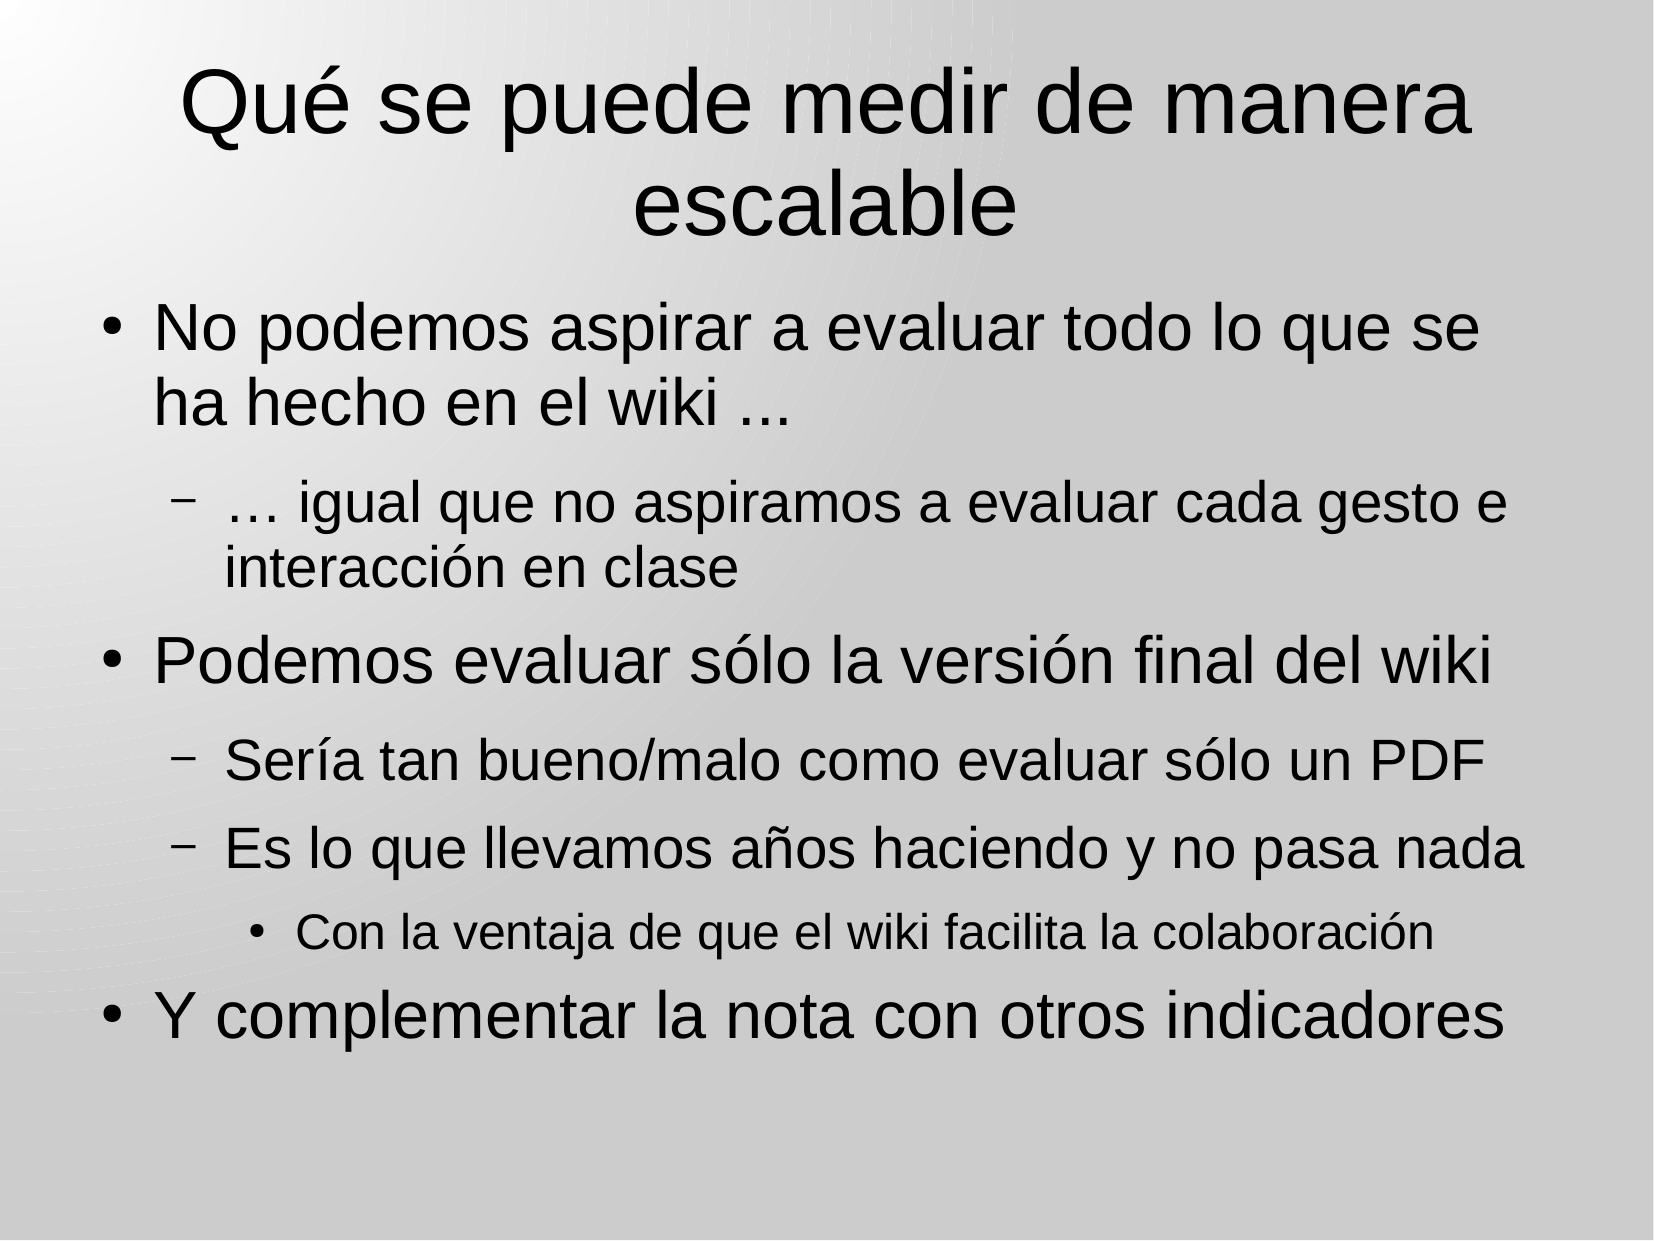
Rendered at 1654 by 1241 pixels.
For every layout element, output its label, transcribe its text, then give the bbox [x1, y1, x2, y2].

list No podemos aspirar a evaluar todo lo que se ha hecho en el wiki ... … igual que no aspiramos a evaluar cada gesto e interacción en clase Podemos evaluar sólo la versión final del wiki Sería tan bueno/malo como evaluar sólo un PDF Es lo que llevamos años haciendo y no pasa nada Con la ventaja de que el wiki facilita la colaboración Y complementar la nota con otros indicadores [82, 290, 1538, 1109]
title Qué se puede medir de manera escalable [82, 49, 1571, 257]
